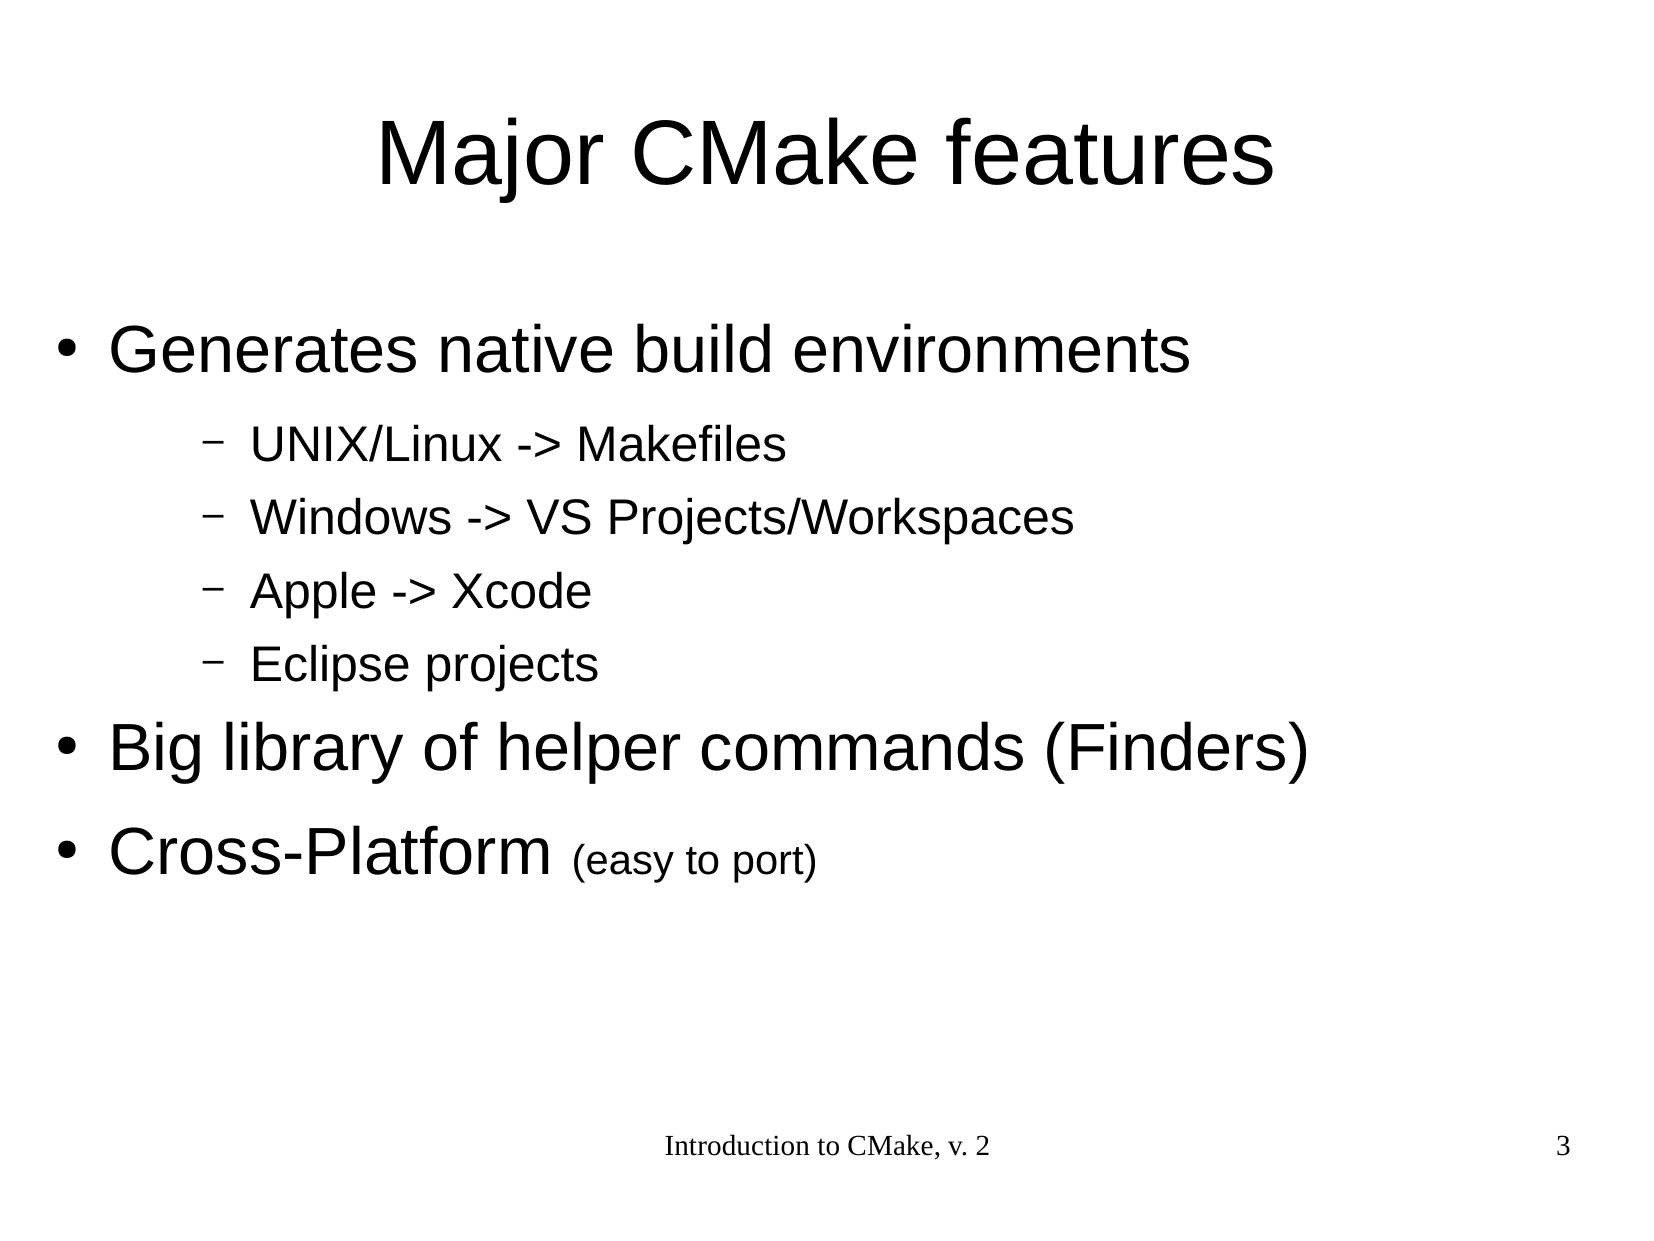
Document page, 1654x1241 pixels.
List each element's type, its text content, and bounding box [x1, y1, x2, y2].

list Generates native build environments UNIX/Linux -> Makefiles Windows -> VS Projects/Workspaces Apple -> Xcode Eclipse projects Big library of helper commands (Finders) Cross-Platform (easy to port) [37, 207, 1576, 1051]
title Major CMake features [82, 49, 1571, 207]
